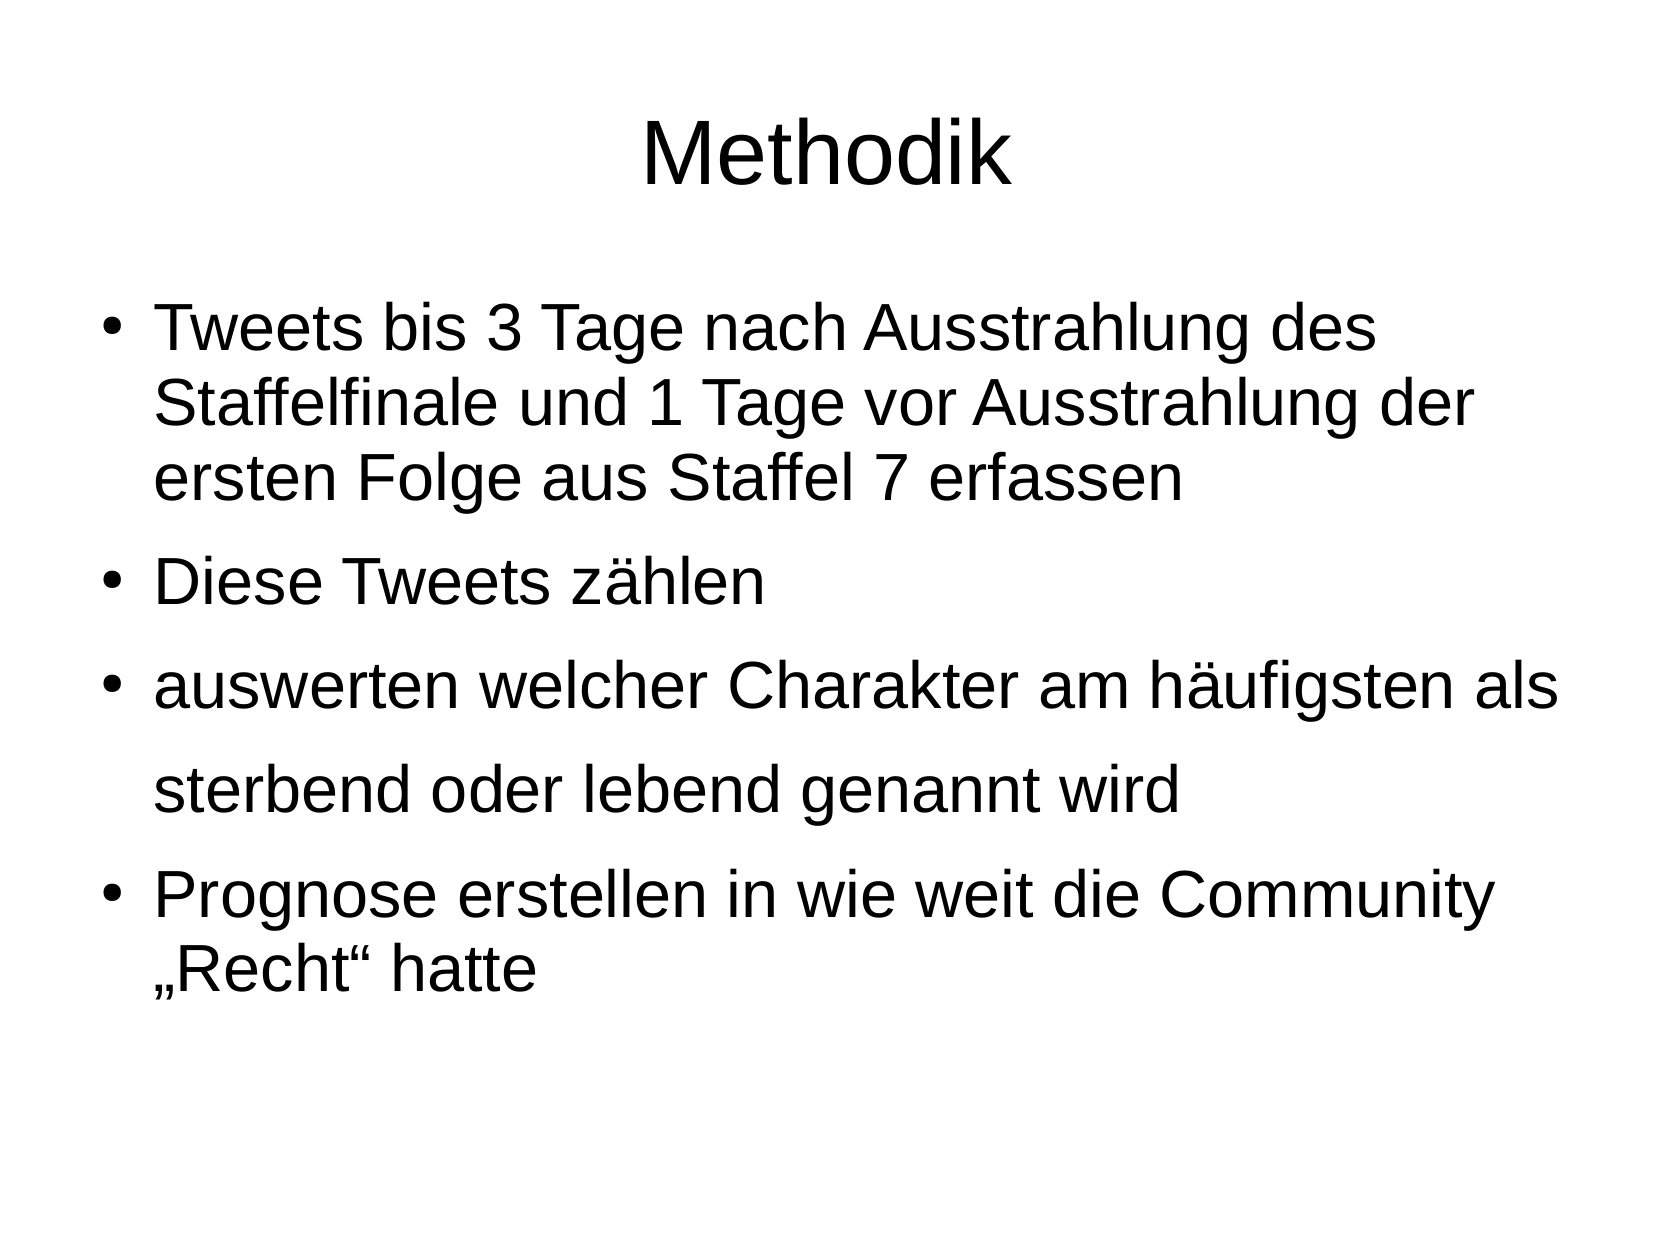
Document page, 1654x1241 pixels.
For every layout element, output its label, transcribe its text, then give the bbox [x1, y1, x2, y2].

title Methodik [82, 49, 1571, 257]
list Tweets bis 3 Tage nach Ausstrahlung des Staffelfinale und 1 Tage vor Ausstrahlung der ersten Folge aus Staffel 7 erfassen Diese Tweets zählen auswerten welcher Charakter am häufigsten als sterbend oder lebend genannt wird Prognose erstellen in wie weit die Community „Recht“ hatte [82, 290, 1571, 1109]
